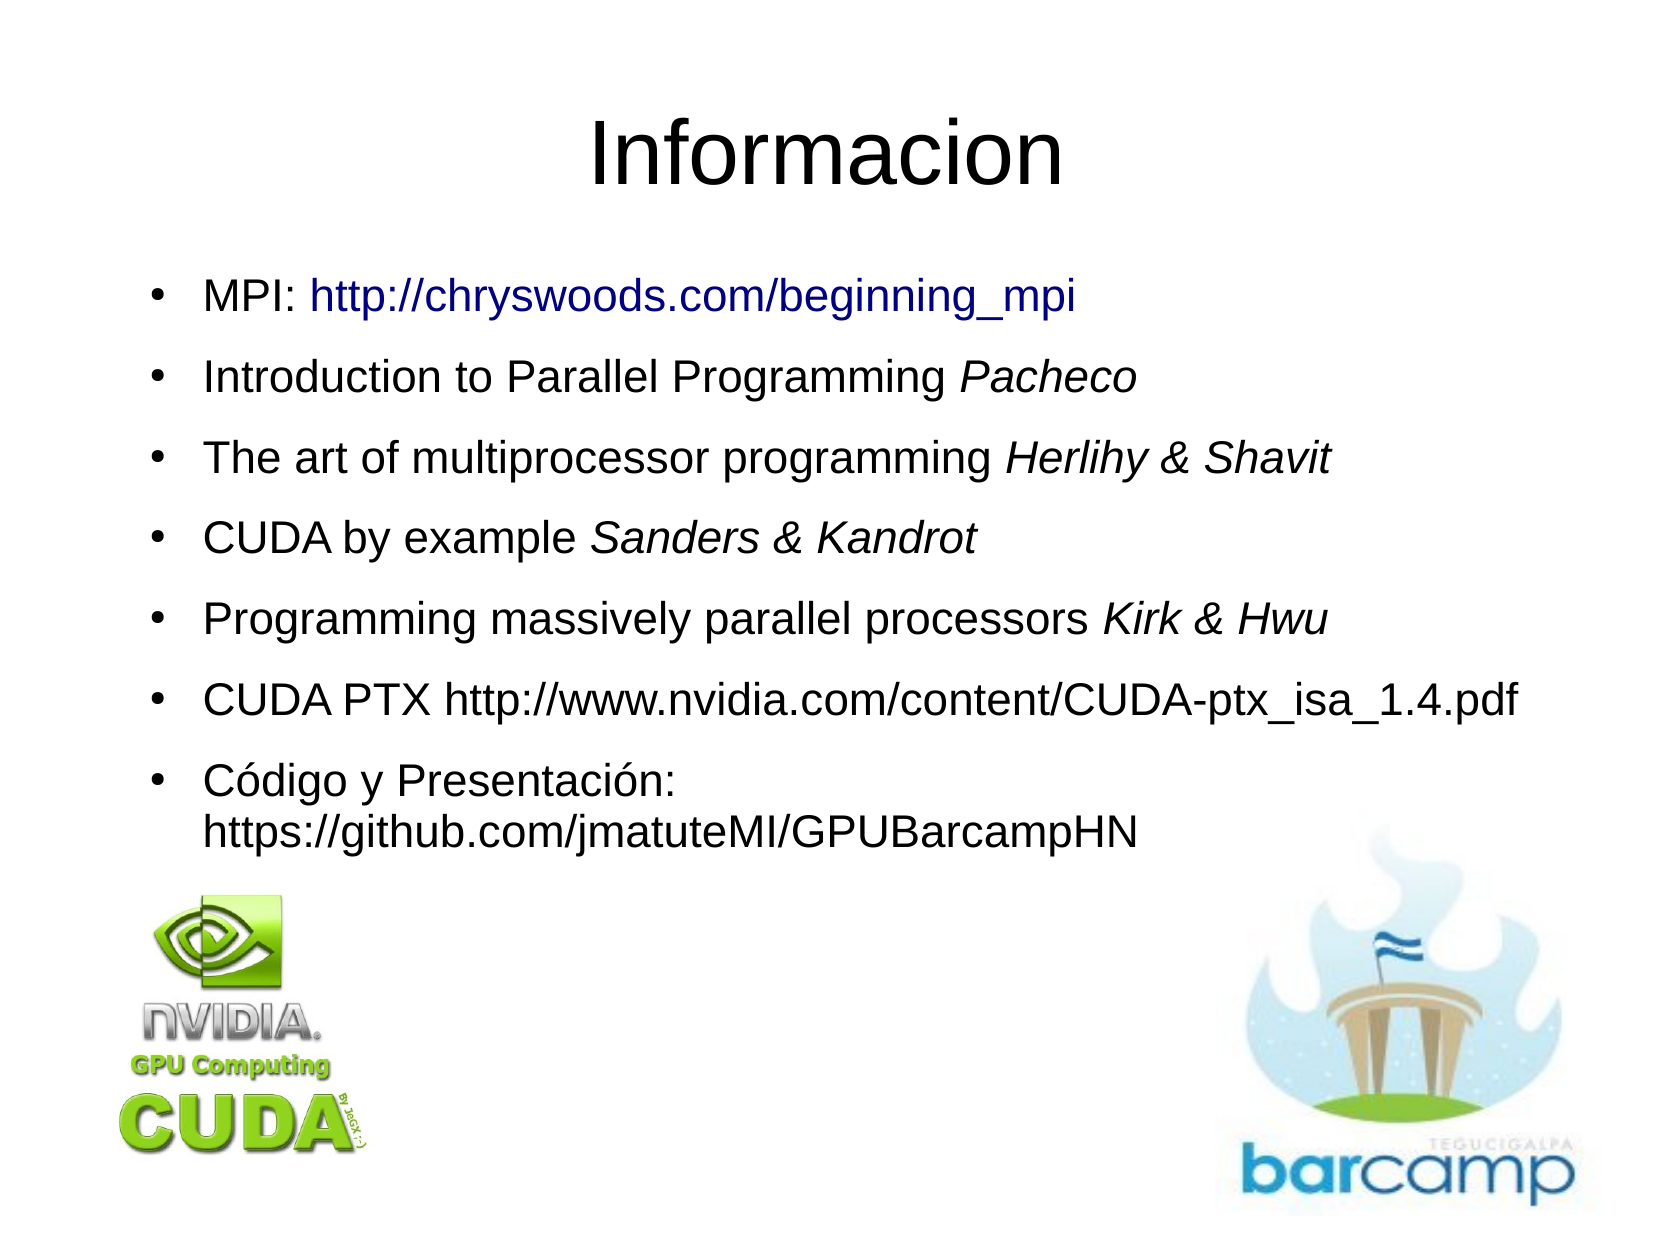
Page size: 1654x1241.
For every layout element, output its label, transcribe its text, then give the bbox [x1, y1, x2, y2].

title Informacion [82, 49, 1571, 257]
list MPI: http://chryswoods.com/beginning_mpi Introduction to Parallel Programming Pacheco The art of multiprocessor programming Herlihy & Shavit CUDA by example Sanders & Kandrot Programming massively parallel processors Kirk & Hwu CUDA PTX http://www.nvidia.com/content/CUDA-ptx_isa_1.4.pdf Código y Presentación: https://github.com/jmatuteMI/GPUBarcampHN [131, 270, 1621, 1089]
picture [1215, 1089, 1606, 1216]
picture [82, 883, 385, 1185]
